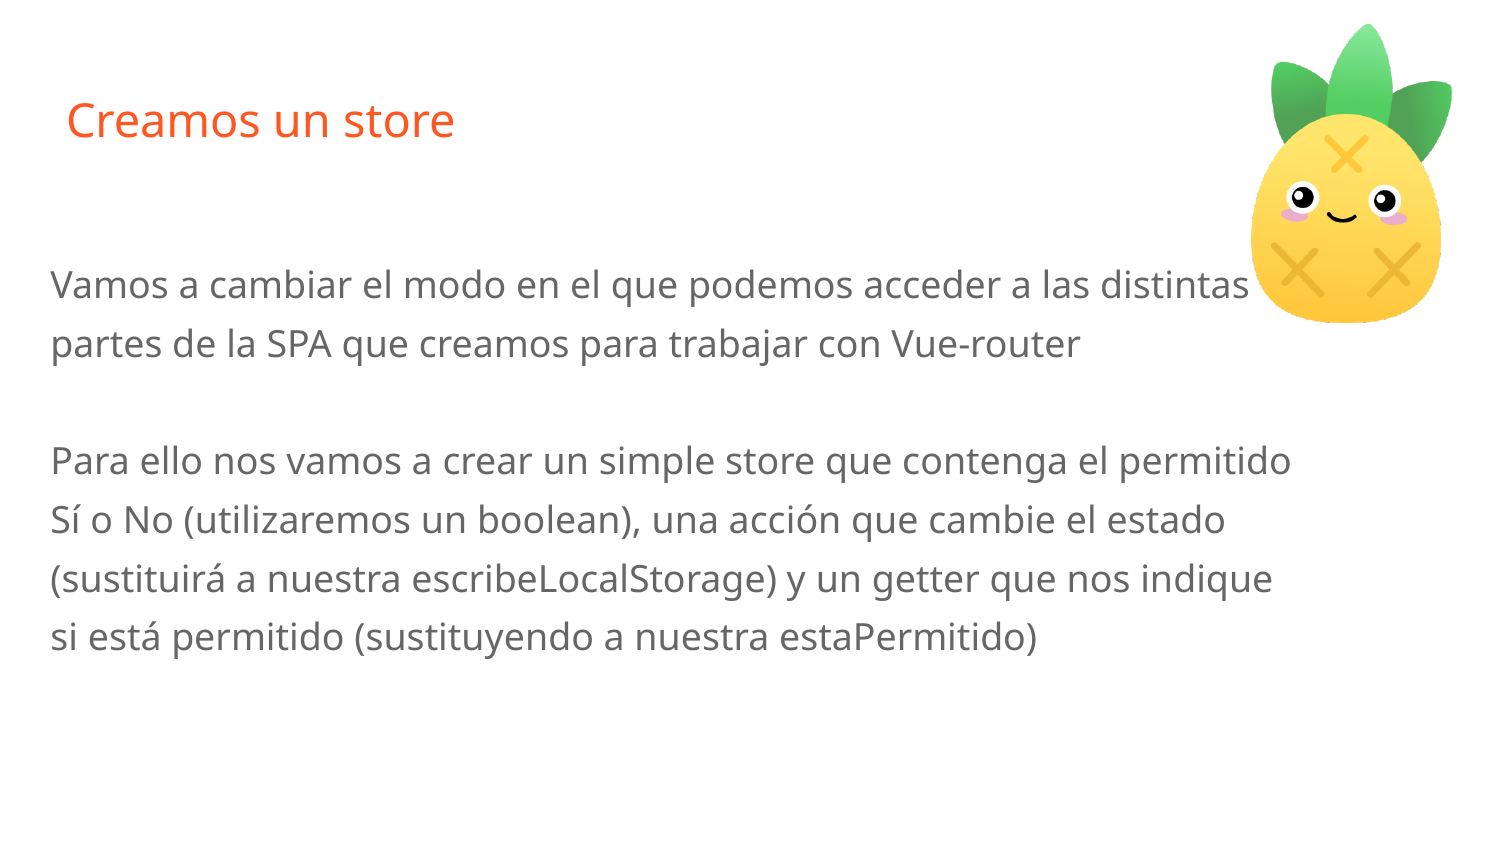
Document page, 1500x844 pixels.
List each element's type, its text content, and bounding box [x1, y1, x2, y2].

list Vamos a cambiar el modo en el que podemos acceder a las distintas partes de la SPA que creamos para trabajar con Vue-router Para ello nos vamos a crear un simple store que contenga el permitido Sí o No (utilizaremos un boolean), una acción que cambie el estado (sustituirá a nuestra escribeLocalStorage) y un getter que nos indique si está permitido (sustituyendo a nuestra estaPermitido) [35, 236, 1312, 797]
picture [1251, 23, 1452, 323]
title Creamos un store [51, 72, 1251, 167]
